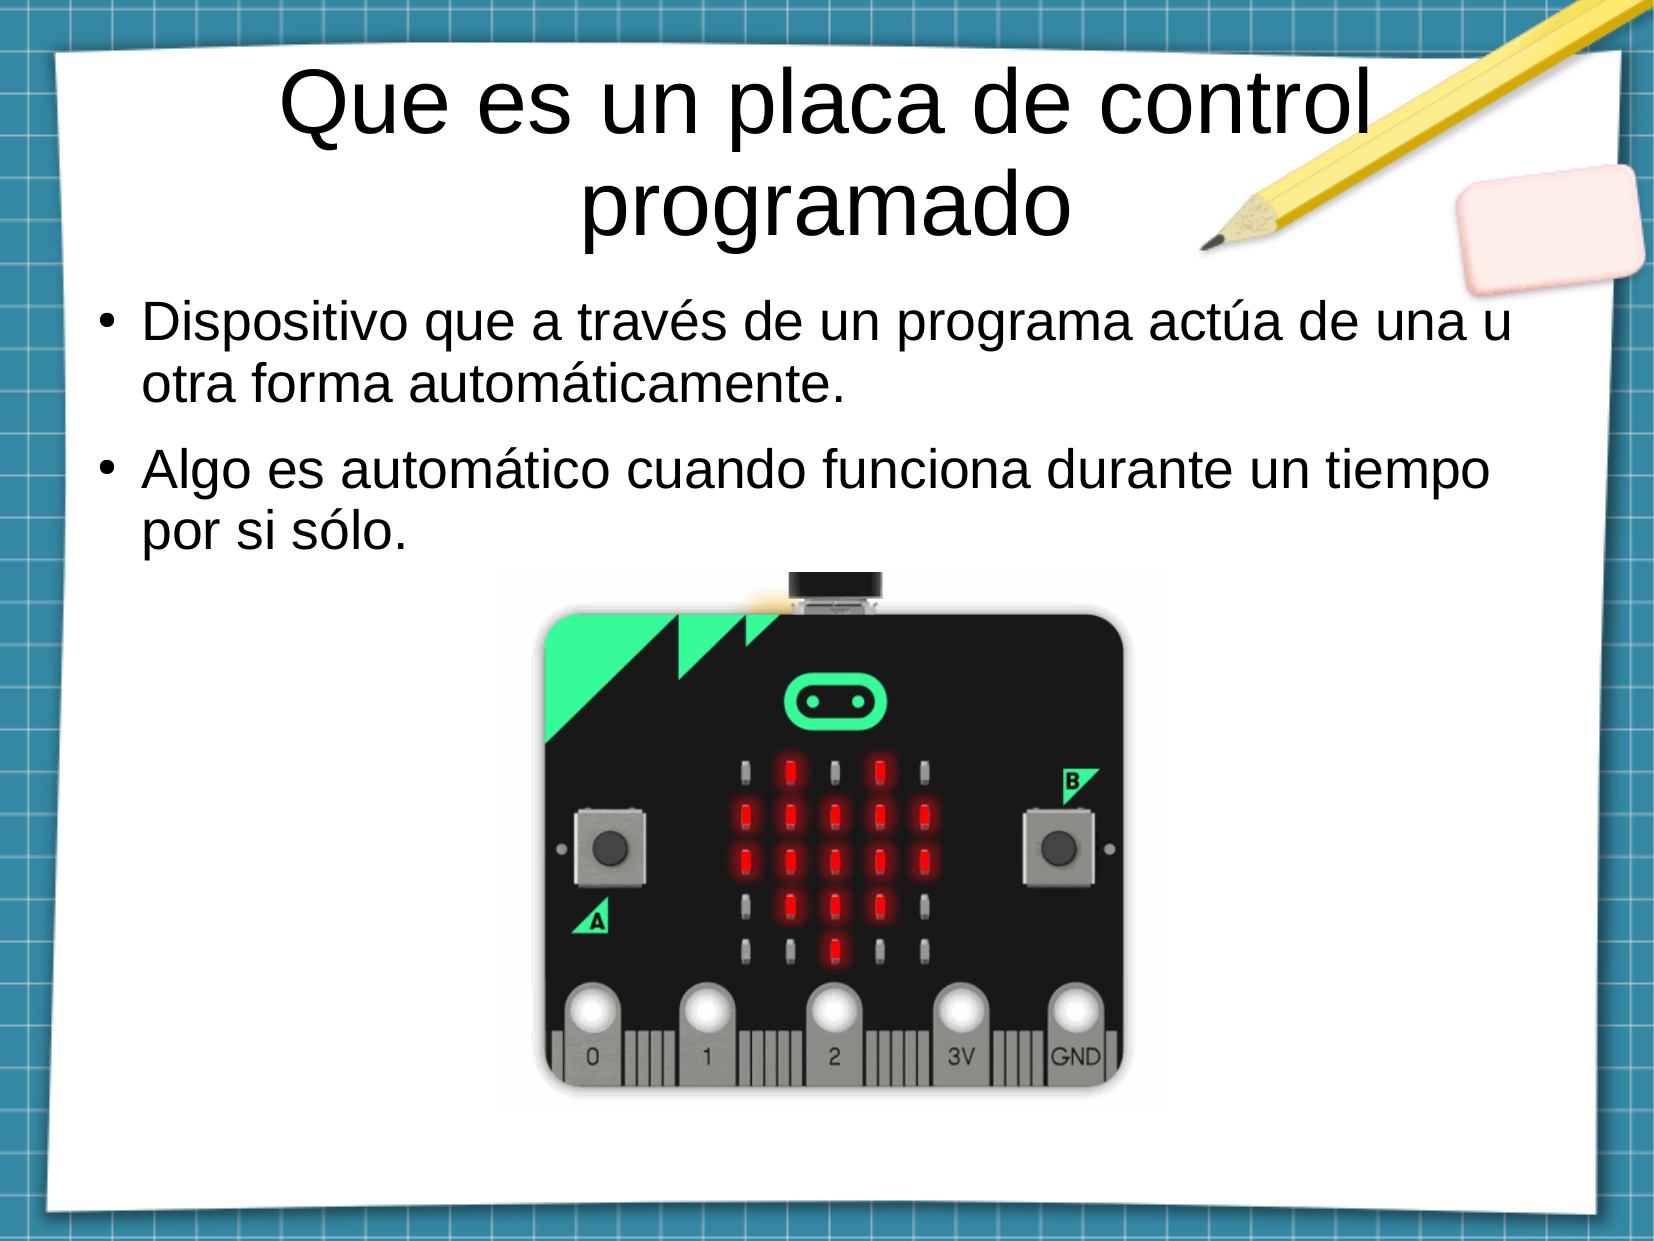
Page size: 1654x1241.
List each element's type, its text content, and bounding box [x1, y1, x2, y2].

picture [0, 0, 1654, 1241]
title Que es un placa de control programado [82, 49, 1571, 257]
list Dispositivo que a través de un programa actúa de una u otra forma automáticamente. Algo es automático cuando funciona durante un tiempo por si sólo. [82, 290, 1571, 650]
